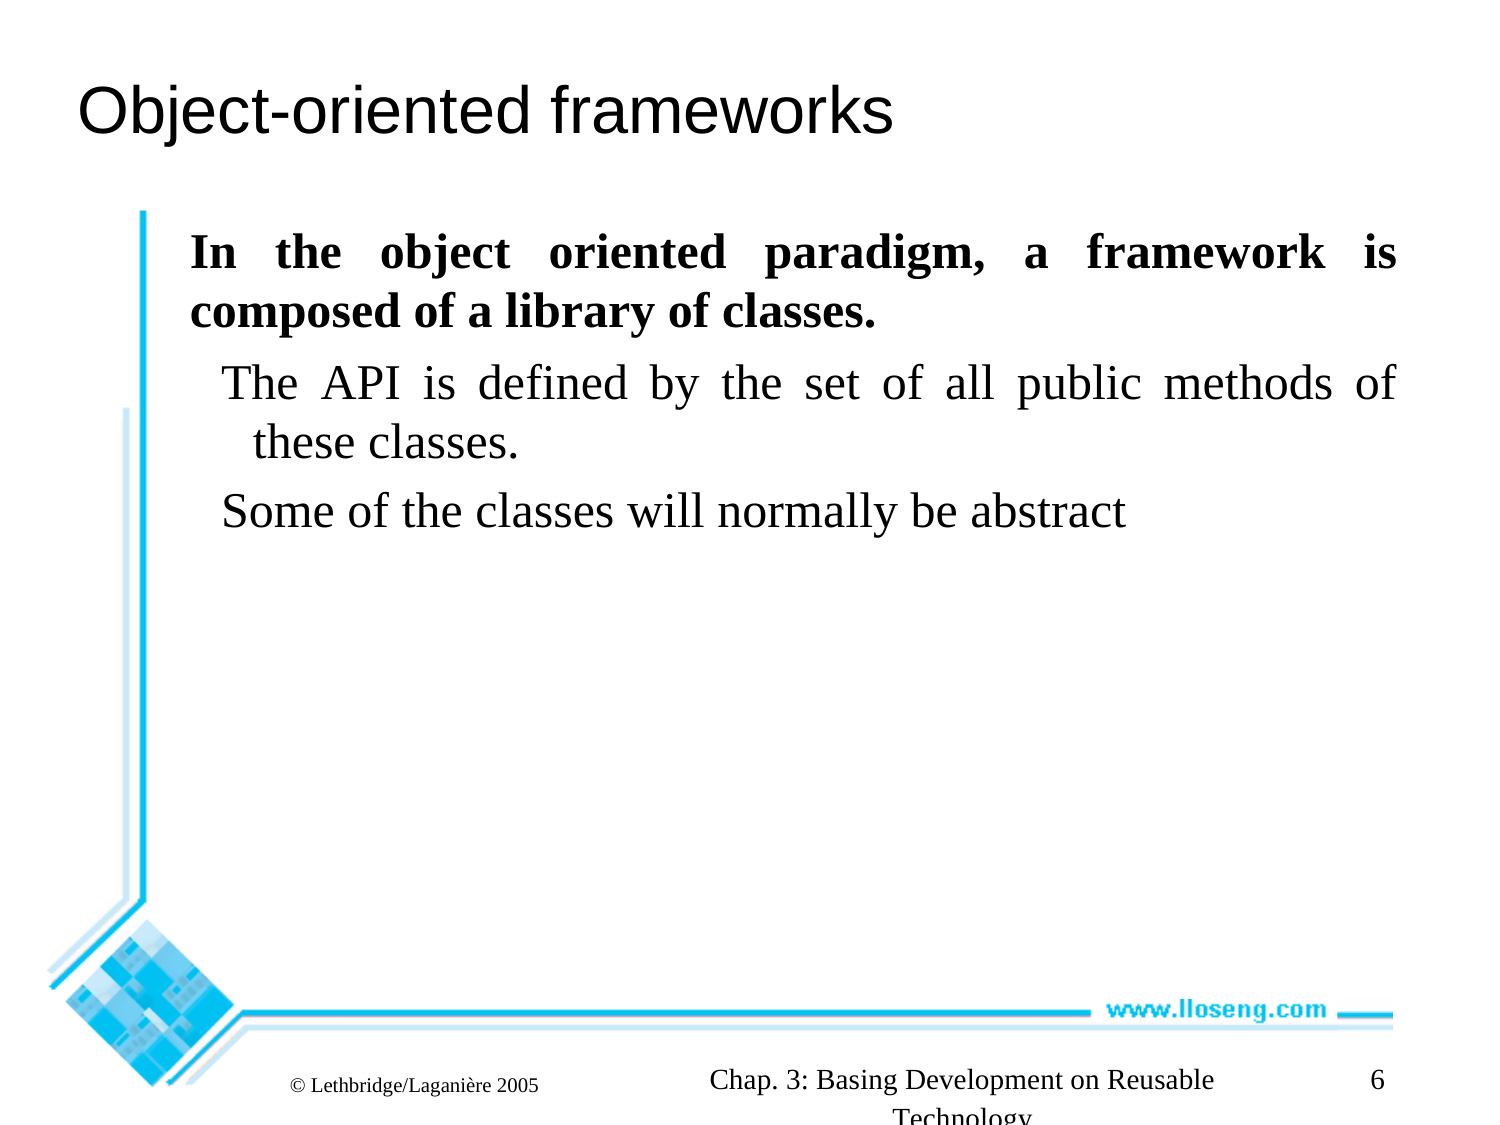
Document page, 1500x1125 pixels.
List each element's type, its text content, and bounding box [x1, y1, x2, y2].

title Object-oriented frameworks [62, 37, 1413, 188]
text_box 15 [1325, 1050, 1401, 1125]
text_box © Lethbridge/Laganière 2005 [275, 1062, 601, 1125]
picture [35, 199, 1363, 1089]
list In the object oriented paradigm, a framework is composed of a library of classes. The API is defined by the set of all public methods of these classes. Some of the classes will normally be abstract [174, 212, 1413, 1000]
text_box Chap. 3: Basing Development on Reusable Technology [624, 1050, 1300, 1125]
